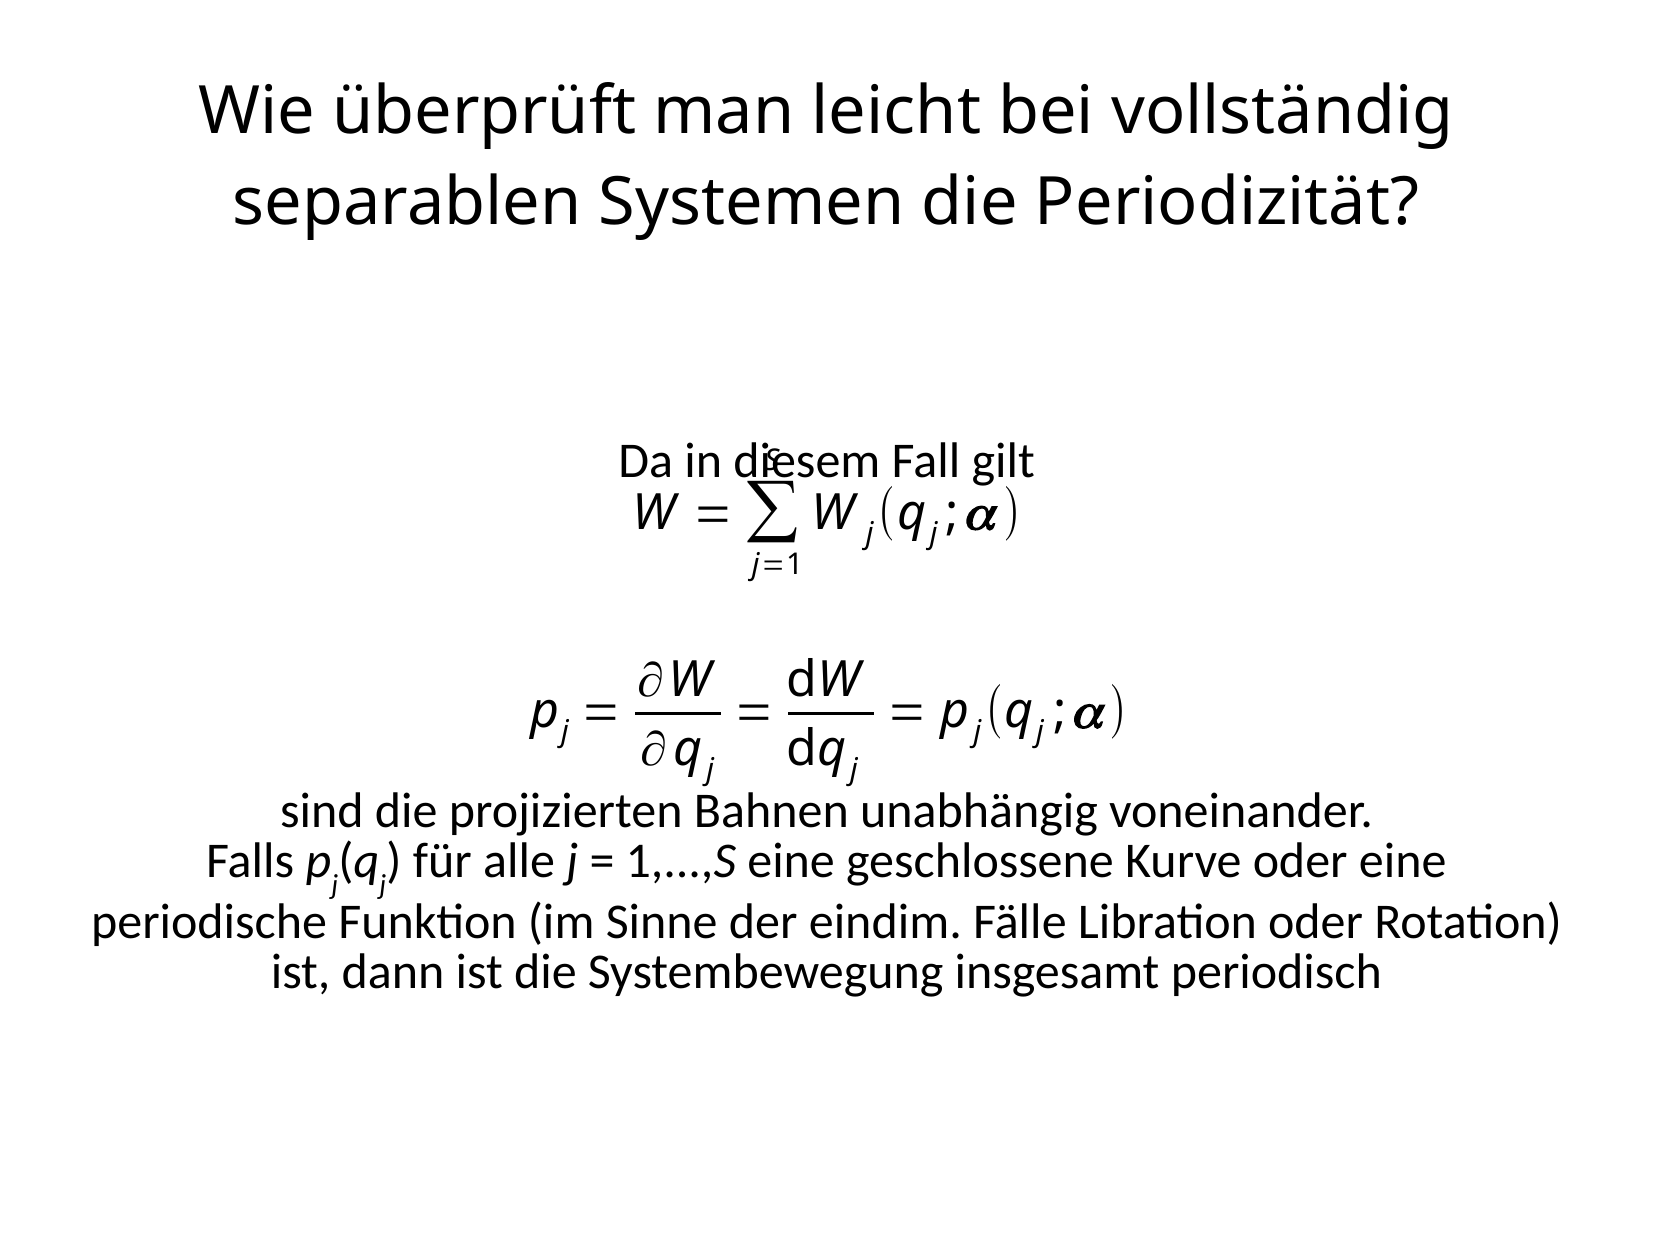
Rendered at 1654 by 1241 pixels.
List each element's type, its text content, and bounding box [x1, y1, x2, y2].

chart [520, 441, 1133, 787]
subtitle Da in diesem Fall gilt sind die projizierten Bahnen unabhängig voneinander. Falls pj(qj) für alle j = 1,...,S eine geschlossene Kurve oder eine periodische Funktion (im Sinne der eindim. Fälle Libration oder Rotation) ist, dann ist die Systembewegung insgesamt periodisch [82, 361, 1571, 1081]
title Wie überprüft man leicht bei vollständig separablen Systemen die Periodizität? [82, 49, 1571, 257]
